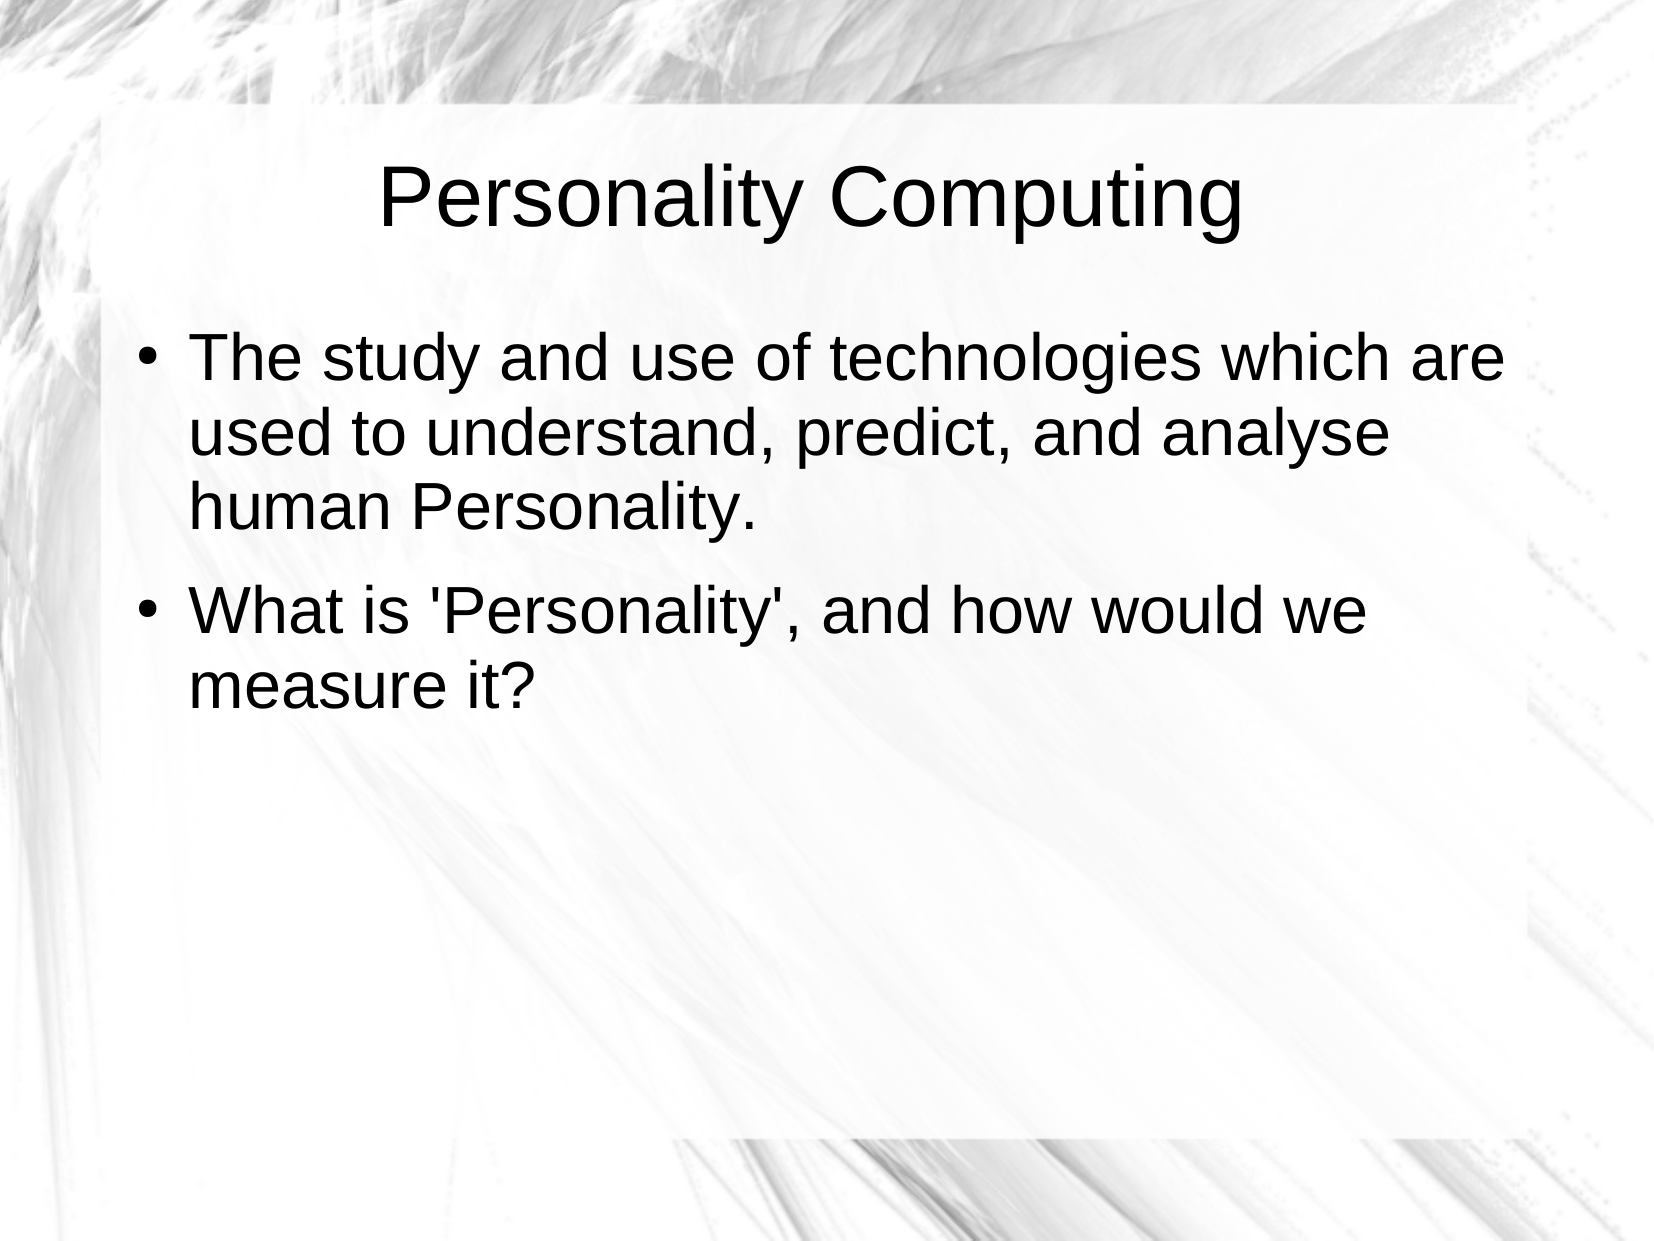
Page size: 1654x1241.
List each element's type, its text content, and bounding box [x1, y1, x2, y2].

list The study and use of technologies which are used to understand, predict, and analyse human Personality. What is 'Personality', and how would we measure it? [118, 319, 1571, 945]
picture [0, 0, 1654, 1241]
title Personality Computing [118, 112, 1506, 281]
